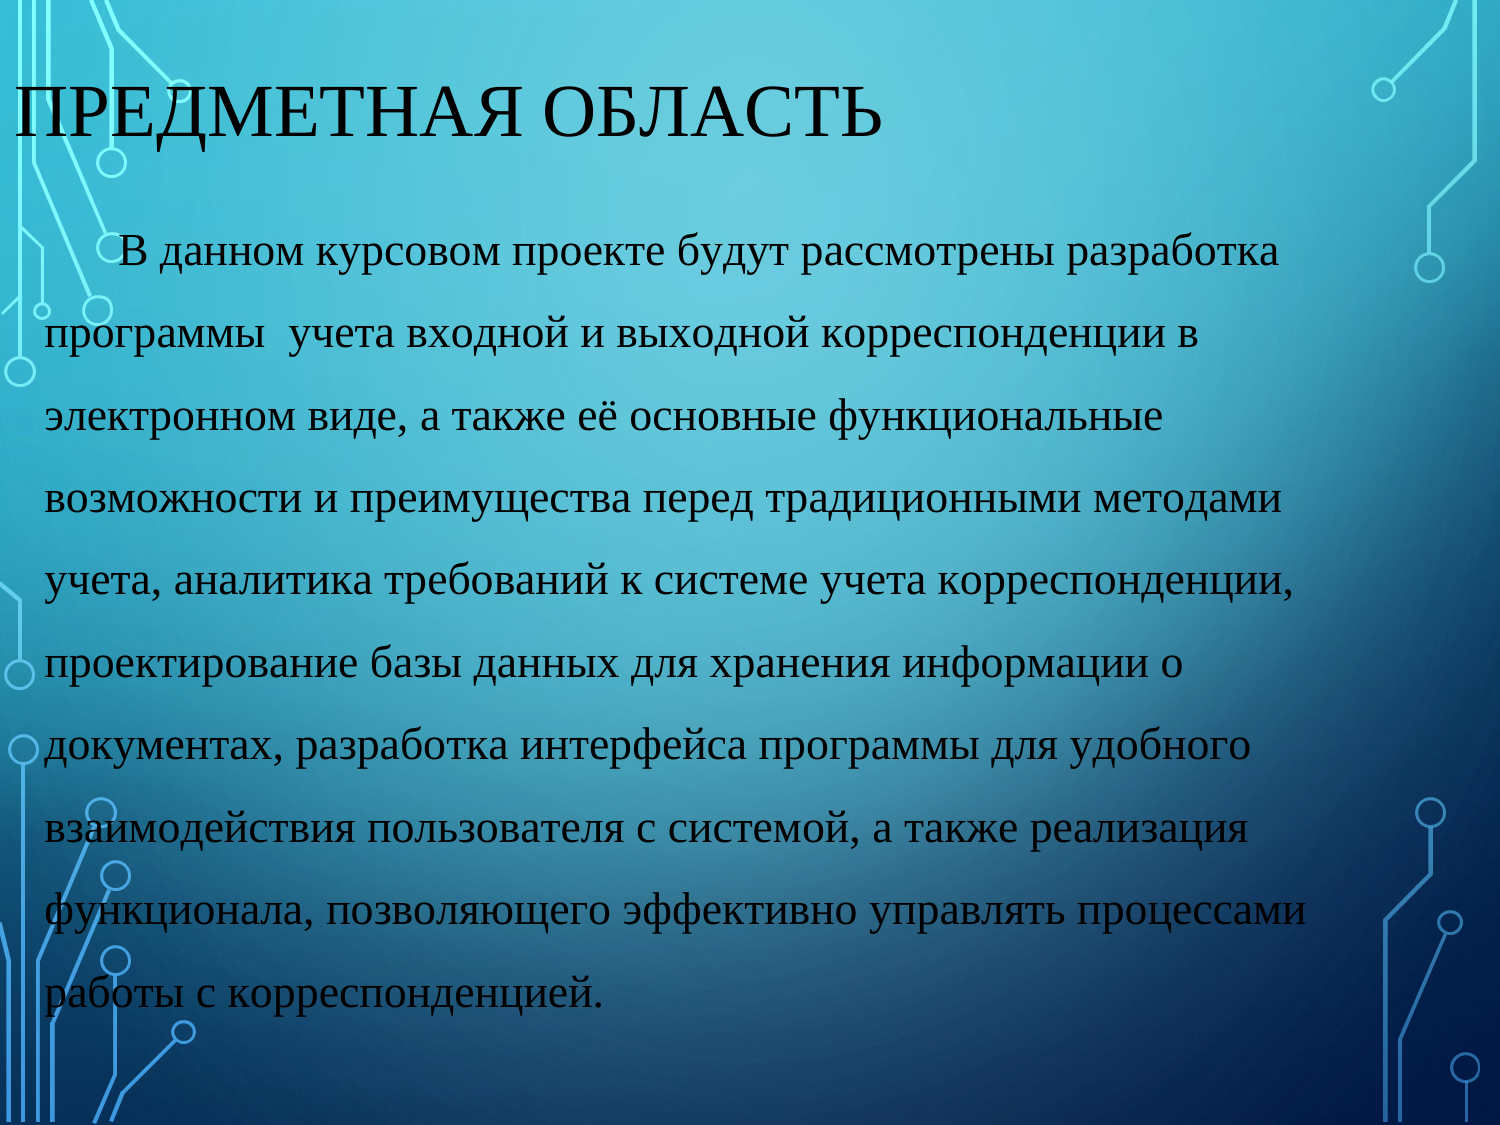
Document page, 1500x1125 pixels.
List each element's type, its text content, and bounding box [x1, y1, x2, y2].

text_box В данном курсовом проекте будут рассмотрены разработка программы учета входной и выходной корреспонденции в электронном виде, а также её основные функциональные возможности и преимущества перед традиционными методами учета, аналитика требований к системе учета корреспонденции, проектирование базы данных для хранения информации о документах, разработка интерфейса программы для удобного взаимодействия пользователя с системой, а также реализация функционала, позволяющего эффективно управлять процессами работы с корреспонденцией. [0, 184, 1329, 1004]
text_box ПРЕДМЕТНАЯ ОБЛАСТЬ [0, 23, 1158, 184]
picture [0, 0, 1500, 1125]
